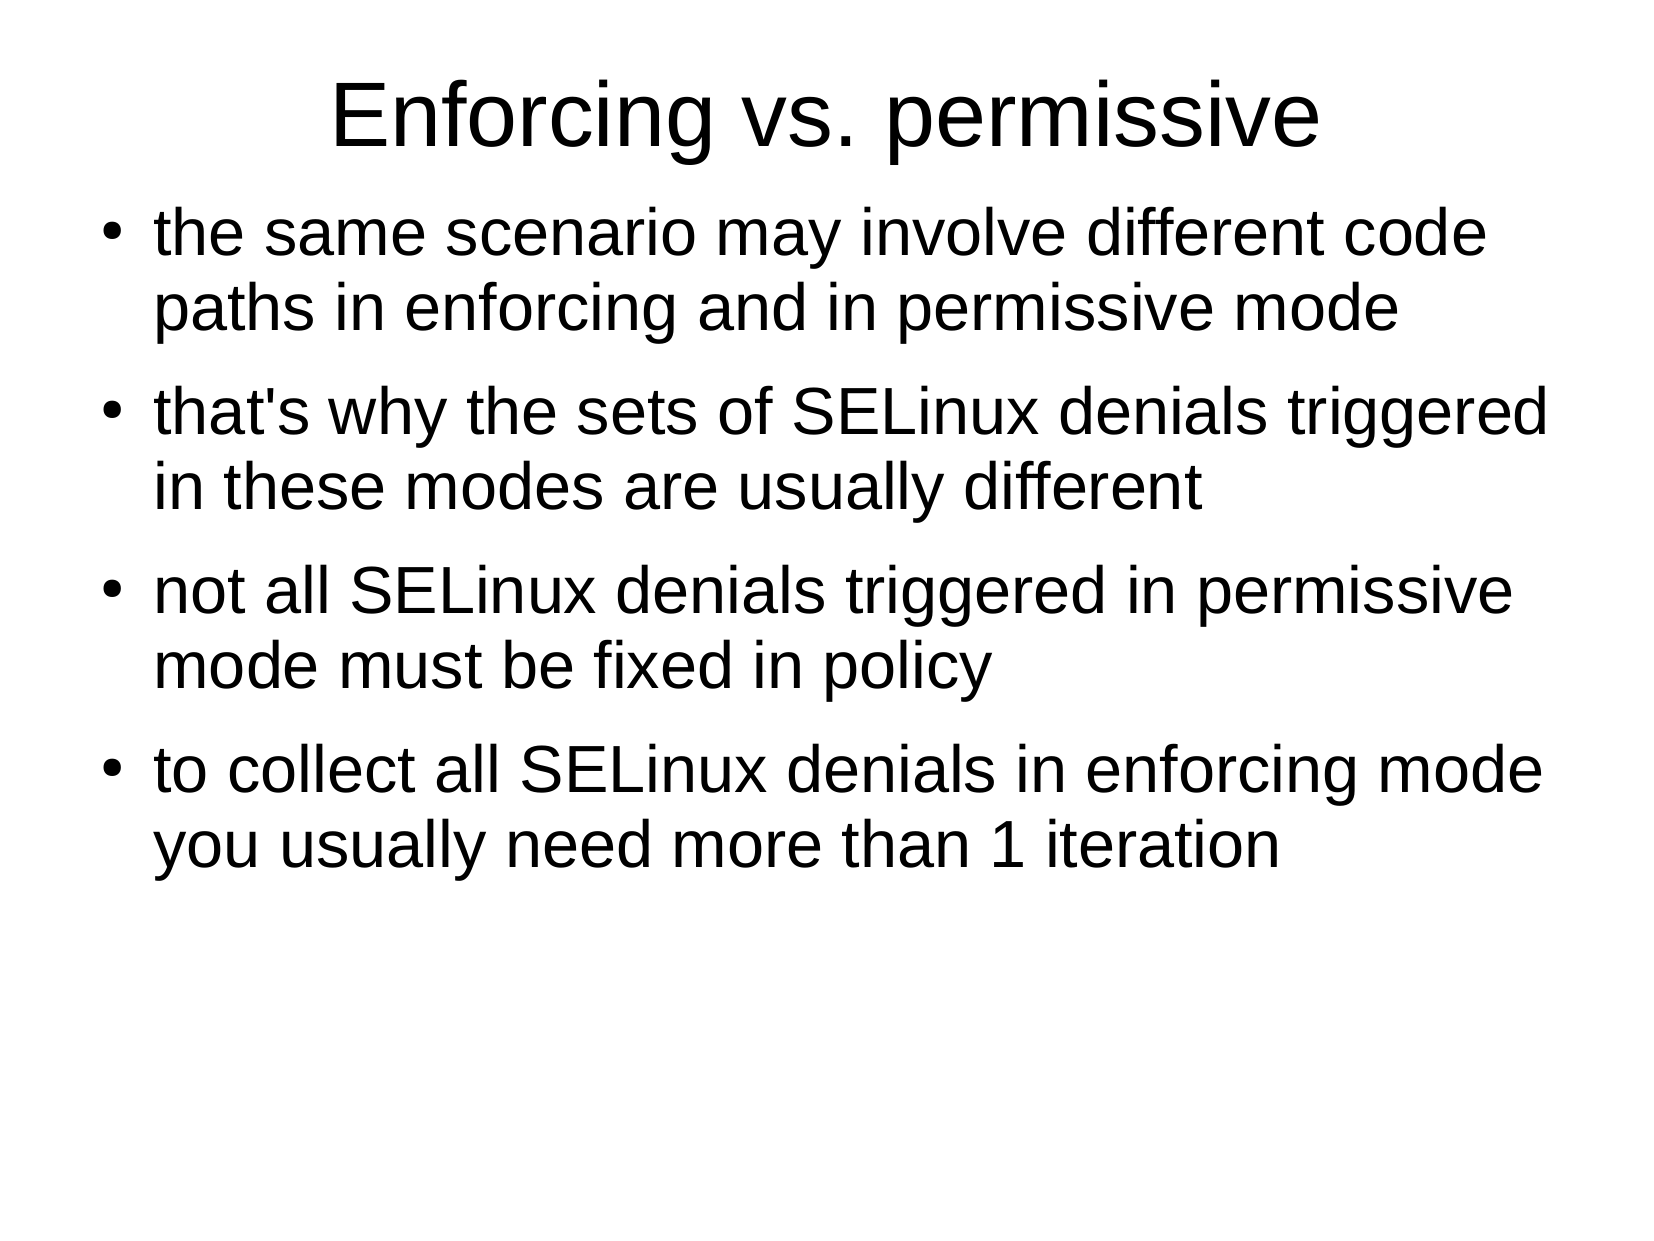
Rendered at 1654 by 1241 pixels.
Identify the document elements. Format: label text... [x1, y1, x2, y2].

list the same scenario may involve different code paths in enforcing and in permissive mode that's why the sets of SELinux denials triggered in these modes are usually different not all SELinux denials triggered in permissive mode must be fixed in policy to collect all SELinux denials in enforcing mode you usually need more than 1 iteration [82, 195, 1571, 1010]
title Enforcing vs. permissive [82, 49, 1571, 181]
